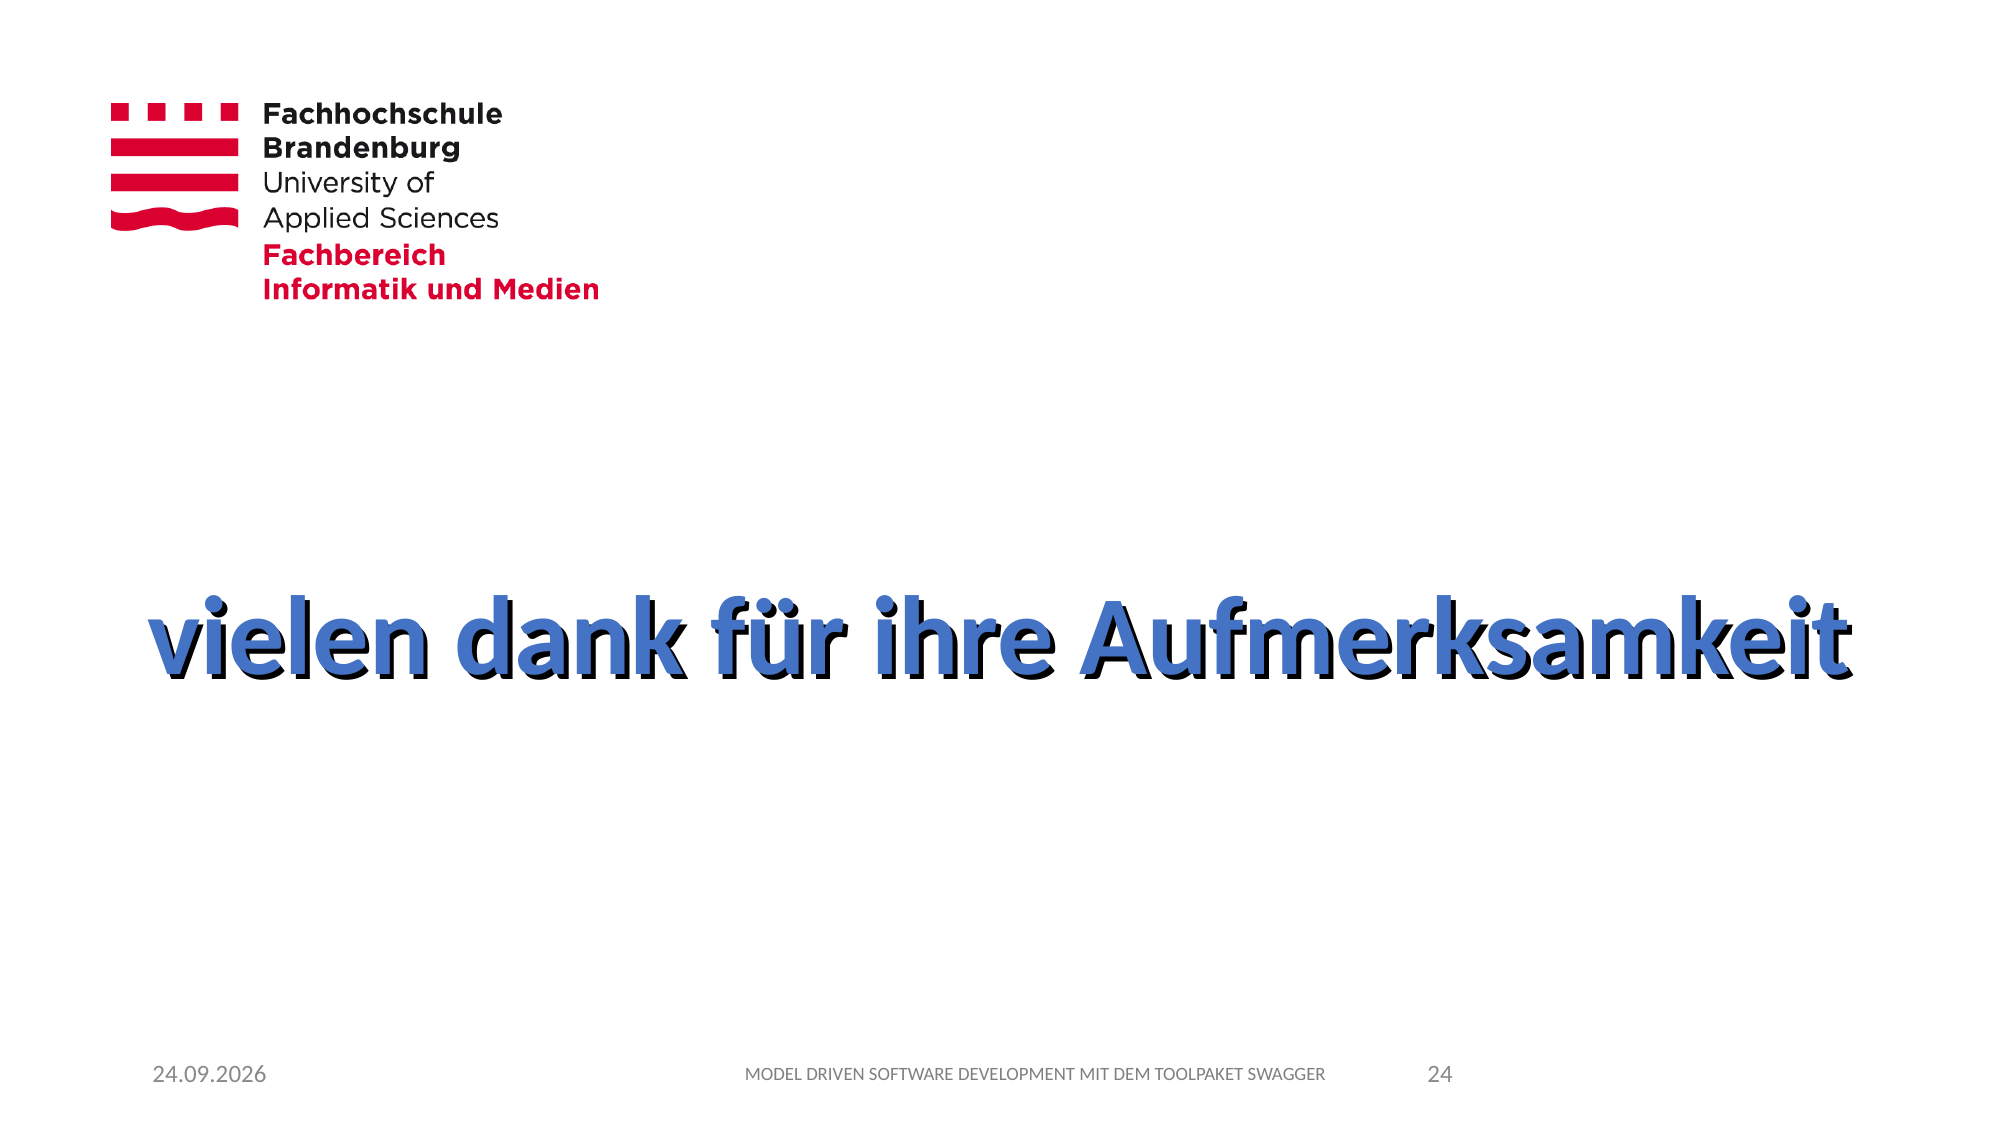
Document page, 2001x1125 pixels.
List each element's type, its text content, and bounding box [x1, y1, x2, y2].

text_box 23.01.2018 [137, 1042, 587, 1103]
picture [26, 18, 725, 384]
text_box vielen dank für ihre Aufmerksamkeit [132, 446, 1868, 704]
text_box MODEL DRIVEN SOFTWARE DEVELOPMENT MIT DEM TOOLPAKET SWAGGER [587, 1042, 1412, 1103]
text_box [1412, 1042, 1863, 1103]
